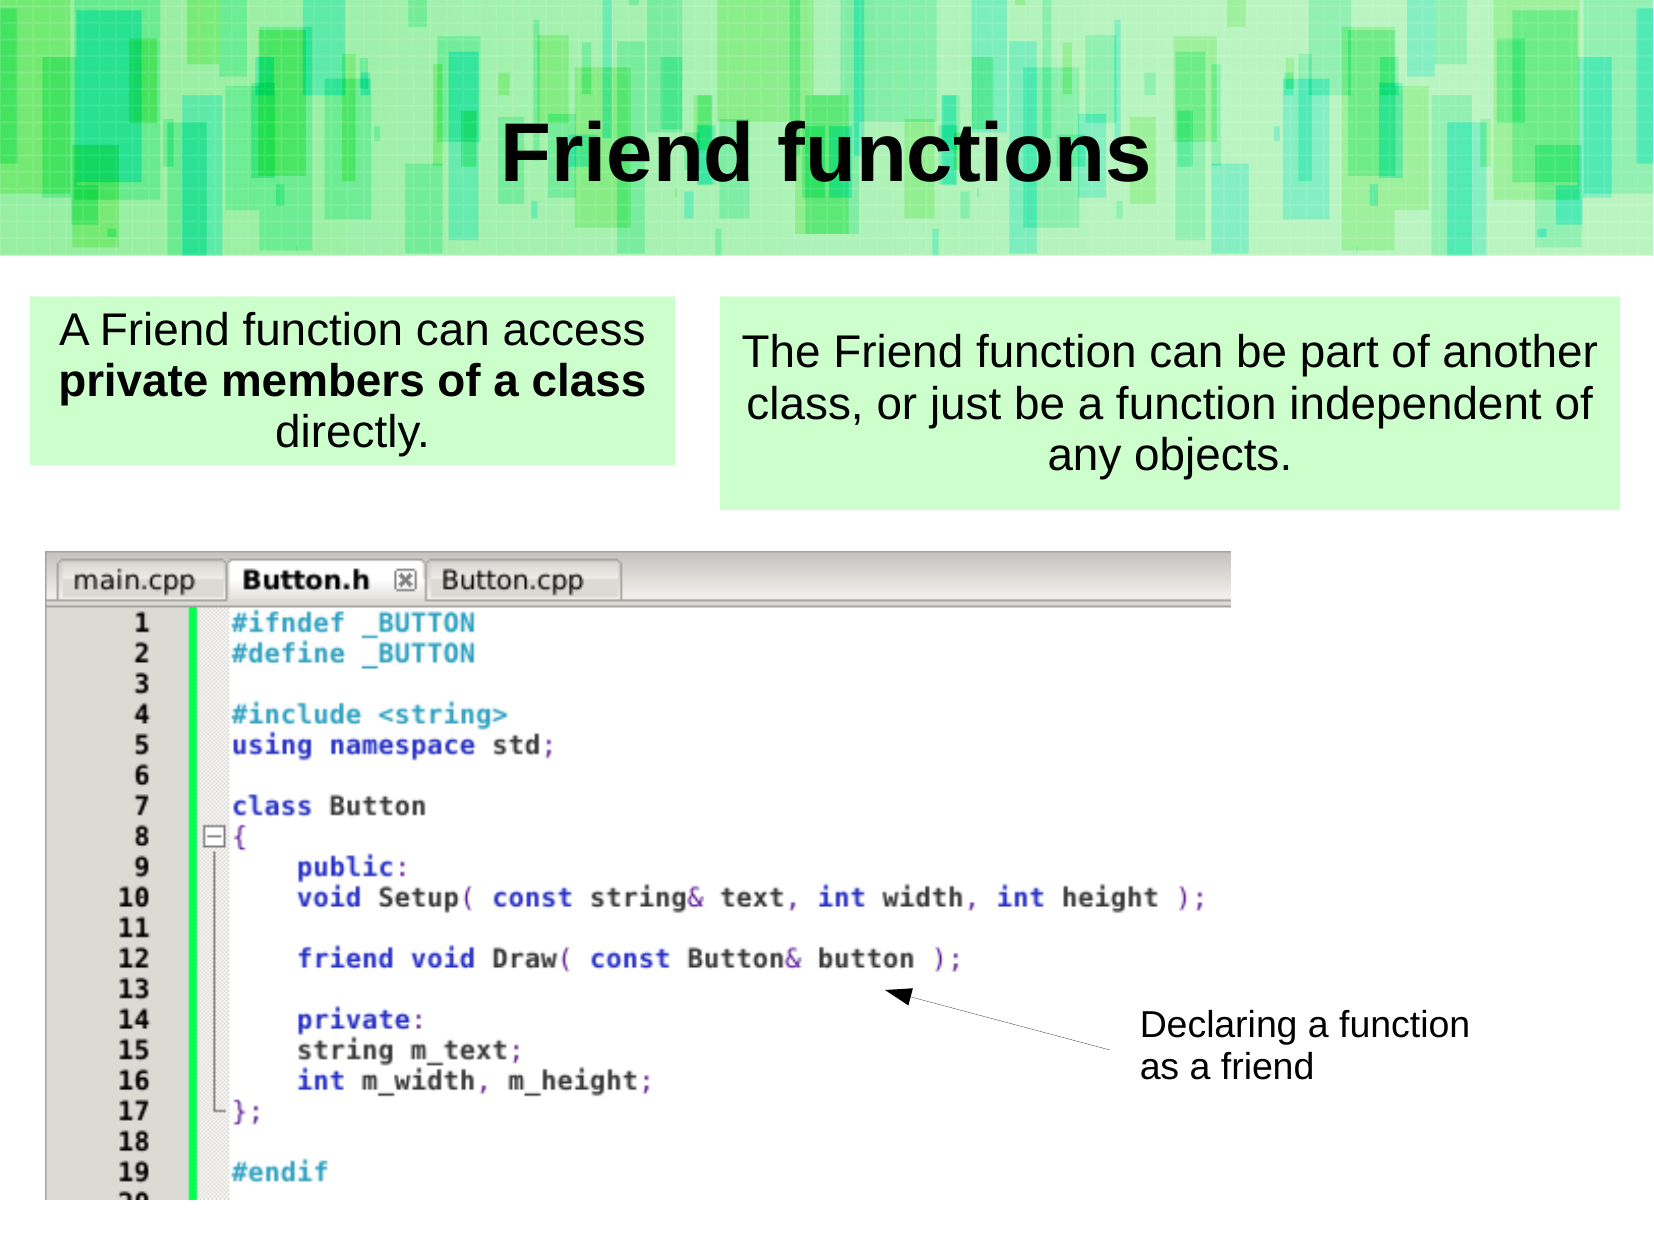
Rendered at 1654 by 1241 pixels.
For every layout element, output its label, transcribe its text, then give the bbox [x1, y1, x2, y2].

title Friend functions [82, 49, 1571, 257]
text_box A Friend function can access private members of a class directly. [30, 296, 676, 466]
text_box Declaring a function as a friend [1125, 996, 1576, 1096]
picture [0, 0, 1654, 1241]
text_box The Friend function can be part of another class, or just be a function independent of any objects. [720, 296, 1621, 511]
